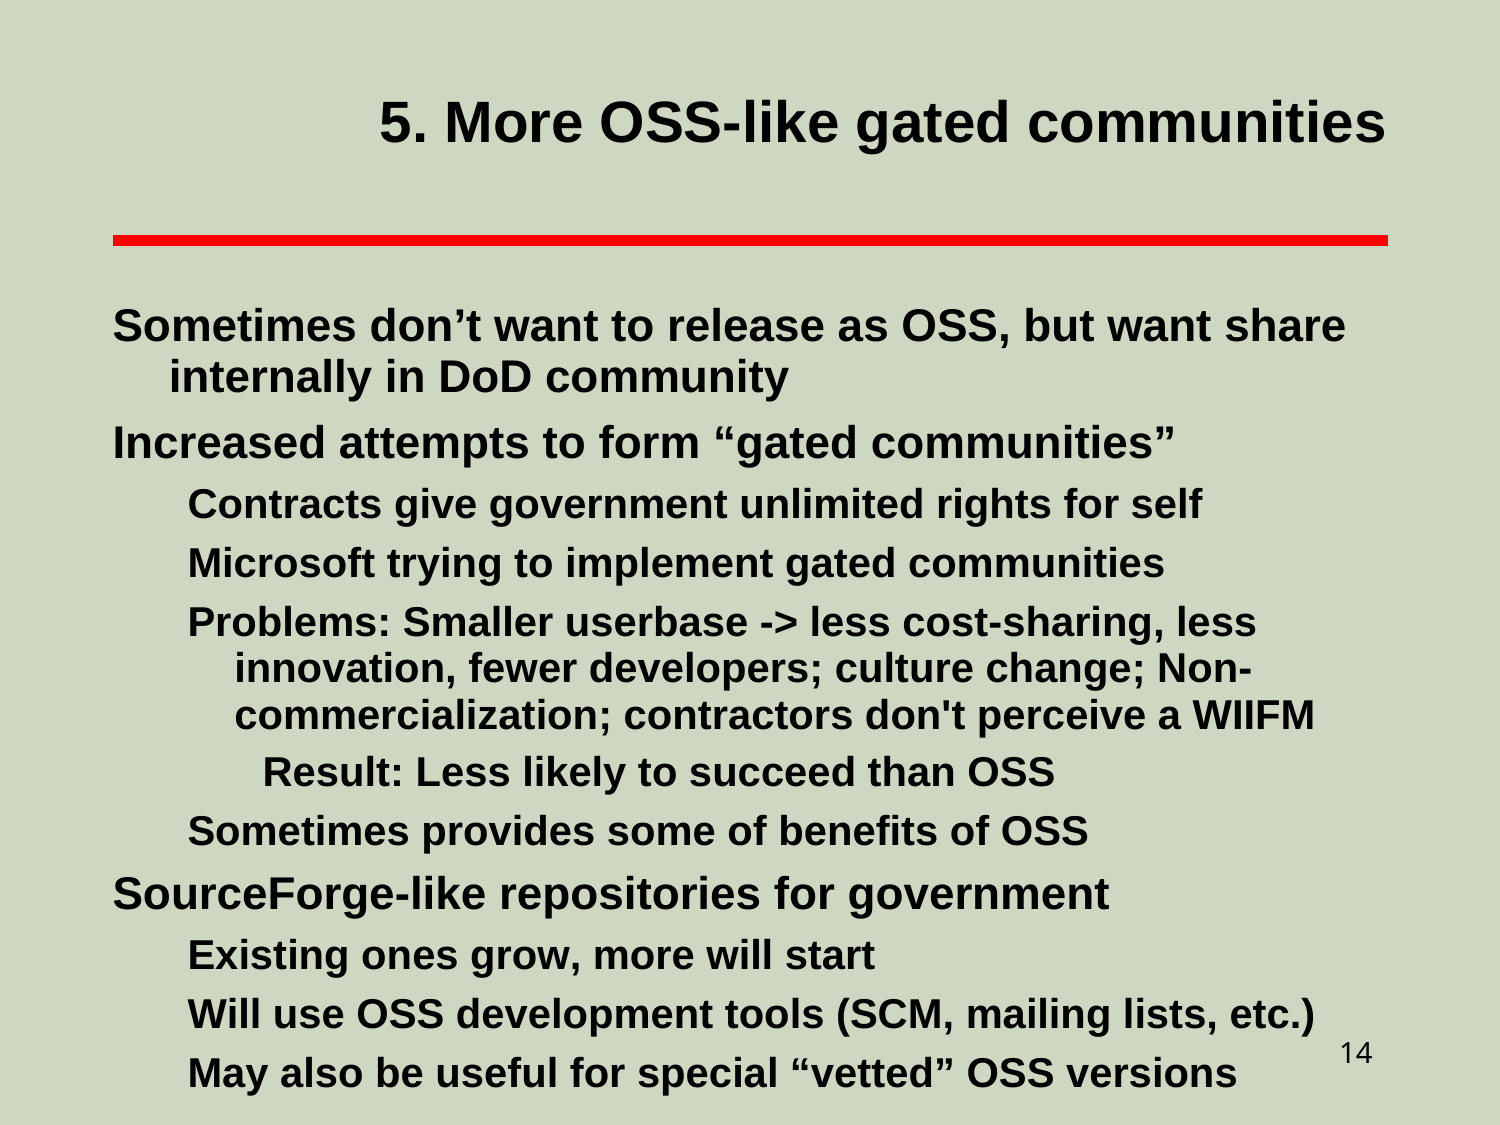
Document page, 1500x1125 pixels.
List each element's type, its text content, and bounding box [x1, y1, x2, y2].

list Sometimes don’t want to release as OSS, but want share internally in DoD community Increased attempts to form “gated communities” Contracts give government unlimited rights for self Microsoft trying to implement gated communities Problems: Smaller userbase -> less cost-sharing, less innovation, fewer developers; culture change; Non-commercialization; contractors don't perceive a WIIFM Result: Less likely to succeed than OSS Sometimes provides some of benefits of OSS SourceForge-like repositories for government Existing ones grow, more will start Will use OSS development tools (SCM, mailing lists, etc.) May also be useful for special “vetted” OSS versions [112, 299, 1388, 1111]
title 5. More OSS-like gated communities [337, 88, 1388, 222]
